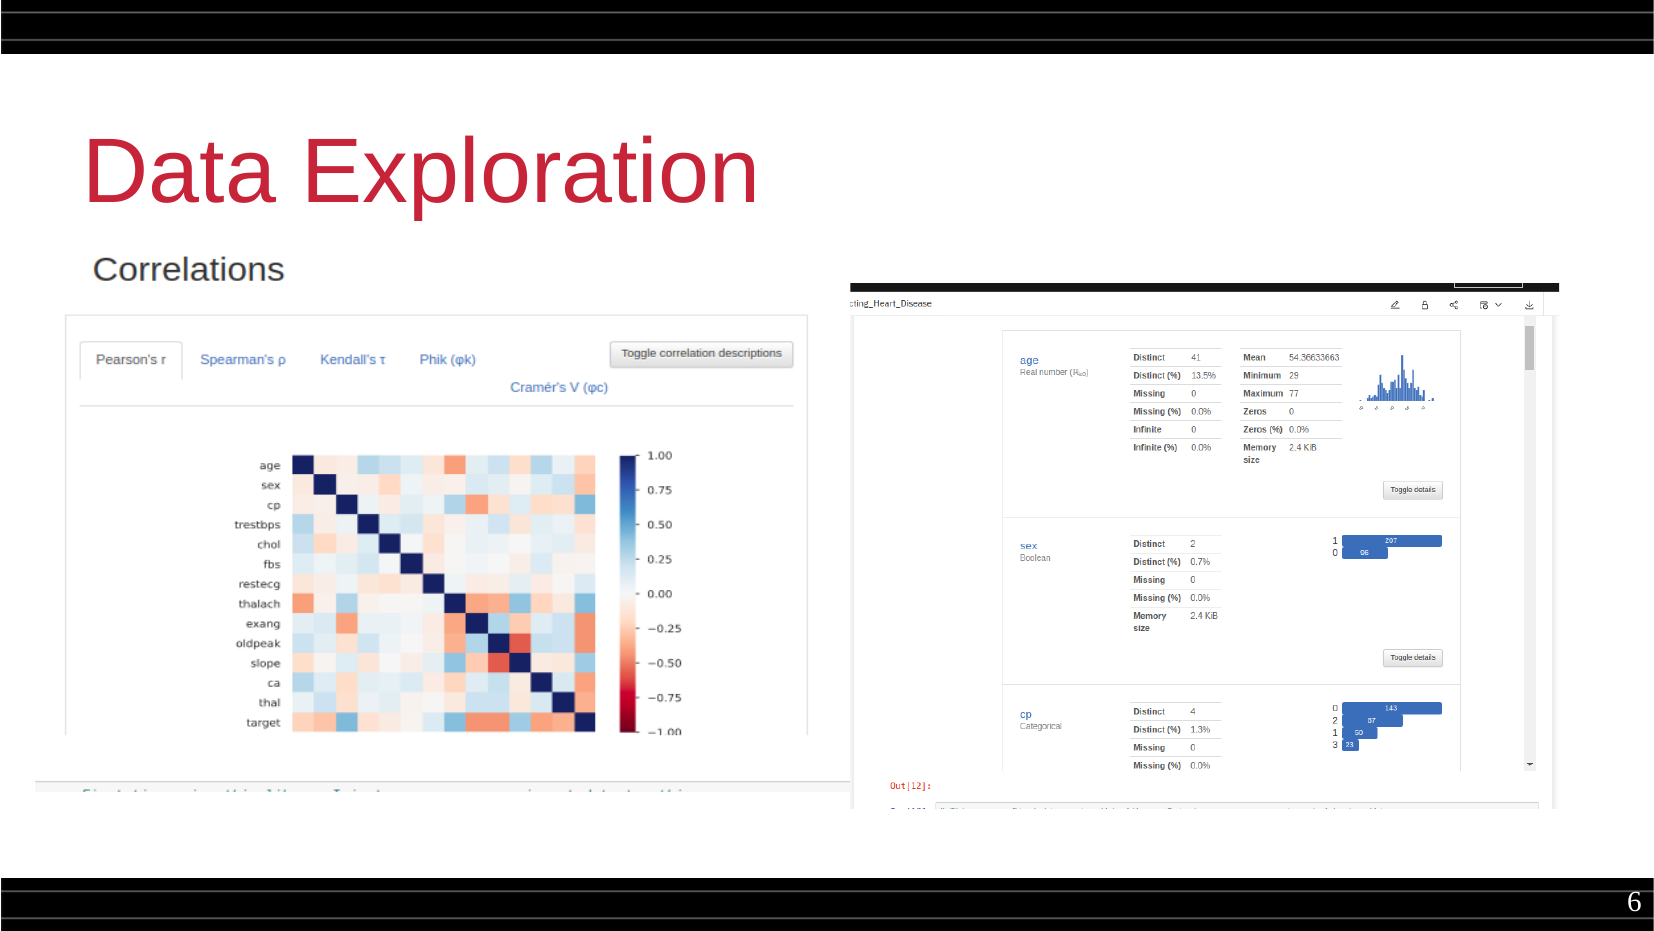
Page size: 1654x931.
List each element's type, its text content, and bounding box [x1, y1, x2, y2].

picture [35, 248, 1560, 809]
picture [1, 878, 1654, 931]
picture [1, 0, 1654, 54]
title Data Exploration [82, 92, 1571, 249]
